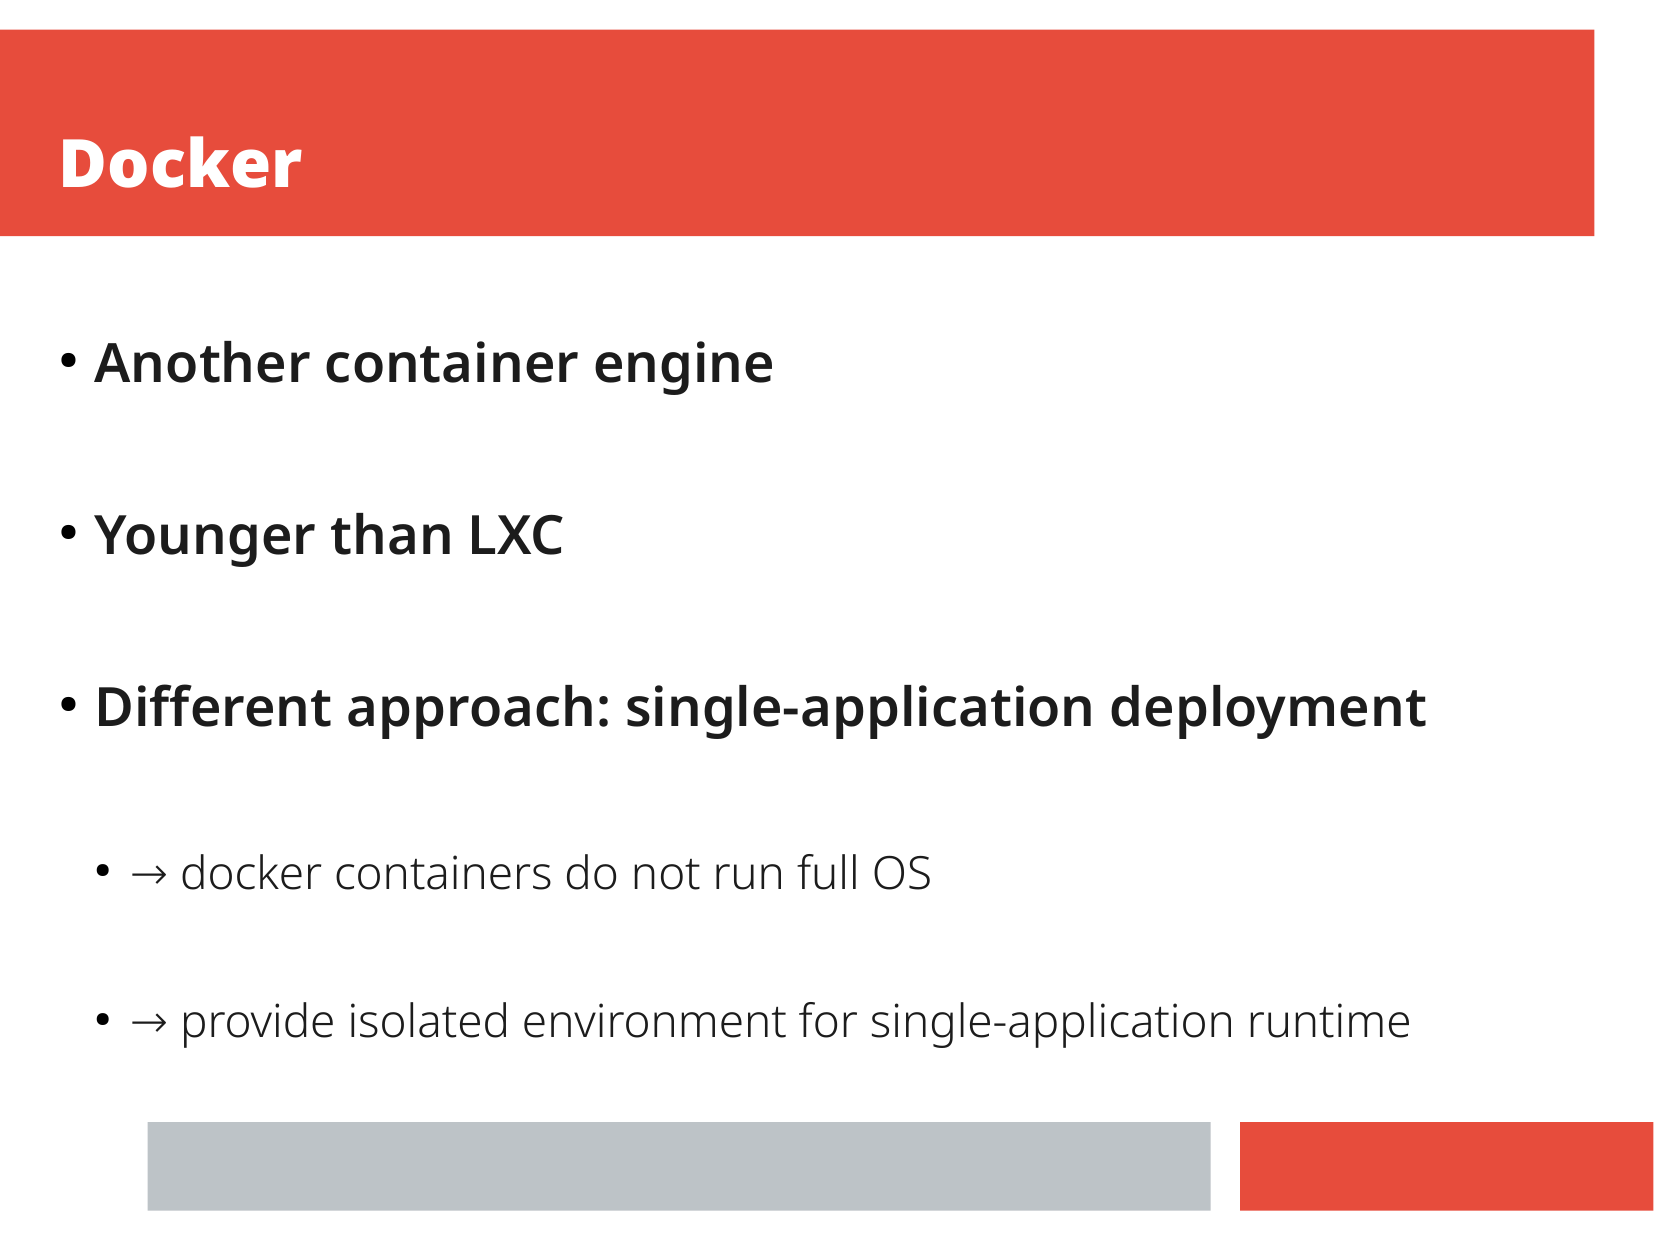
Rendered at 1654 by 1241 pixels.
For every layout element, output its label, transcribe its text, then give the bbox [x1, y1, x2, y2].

title Docker [59, 59, 1595, 207]
list Another container engine Younger than LXC Different approach: single-application deployment → docker containers do not run full OS → provide isolated environment for single-application runtime [59, 324, 1565, 1093]
